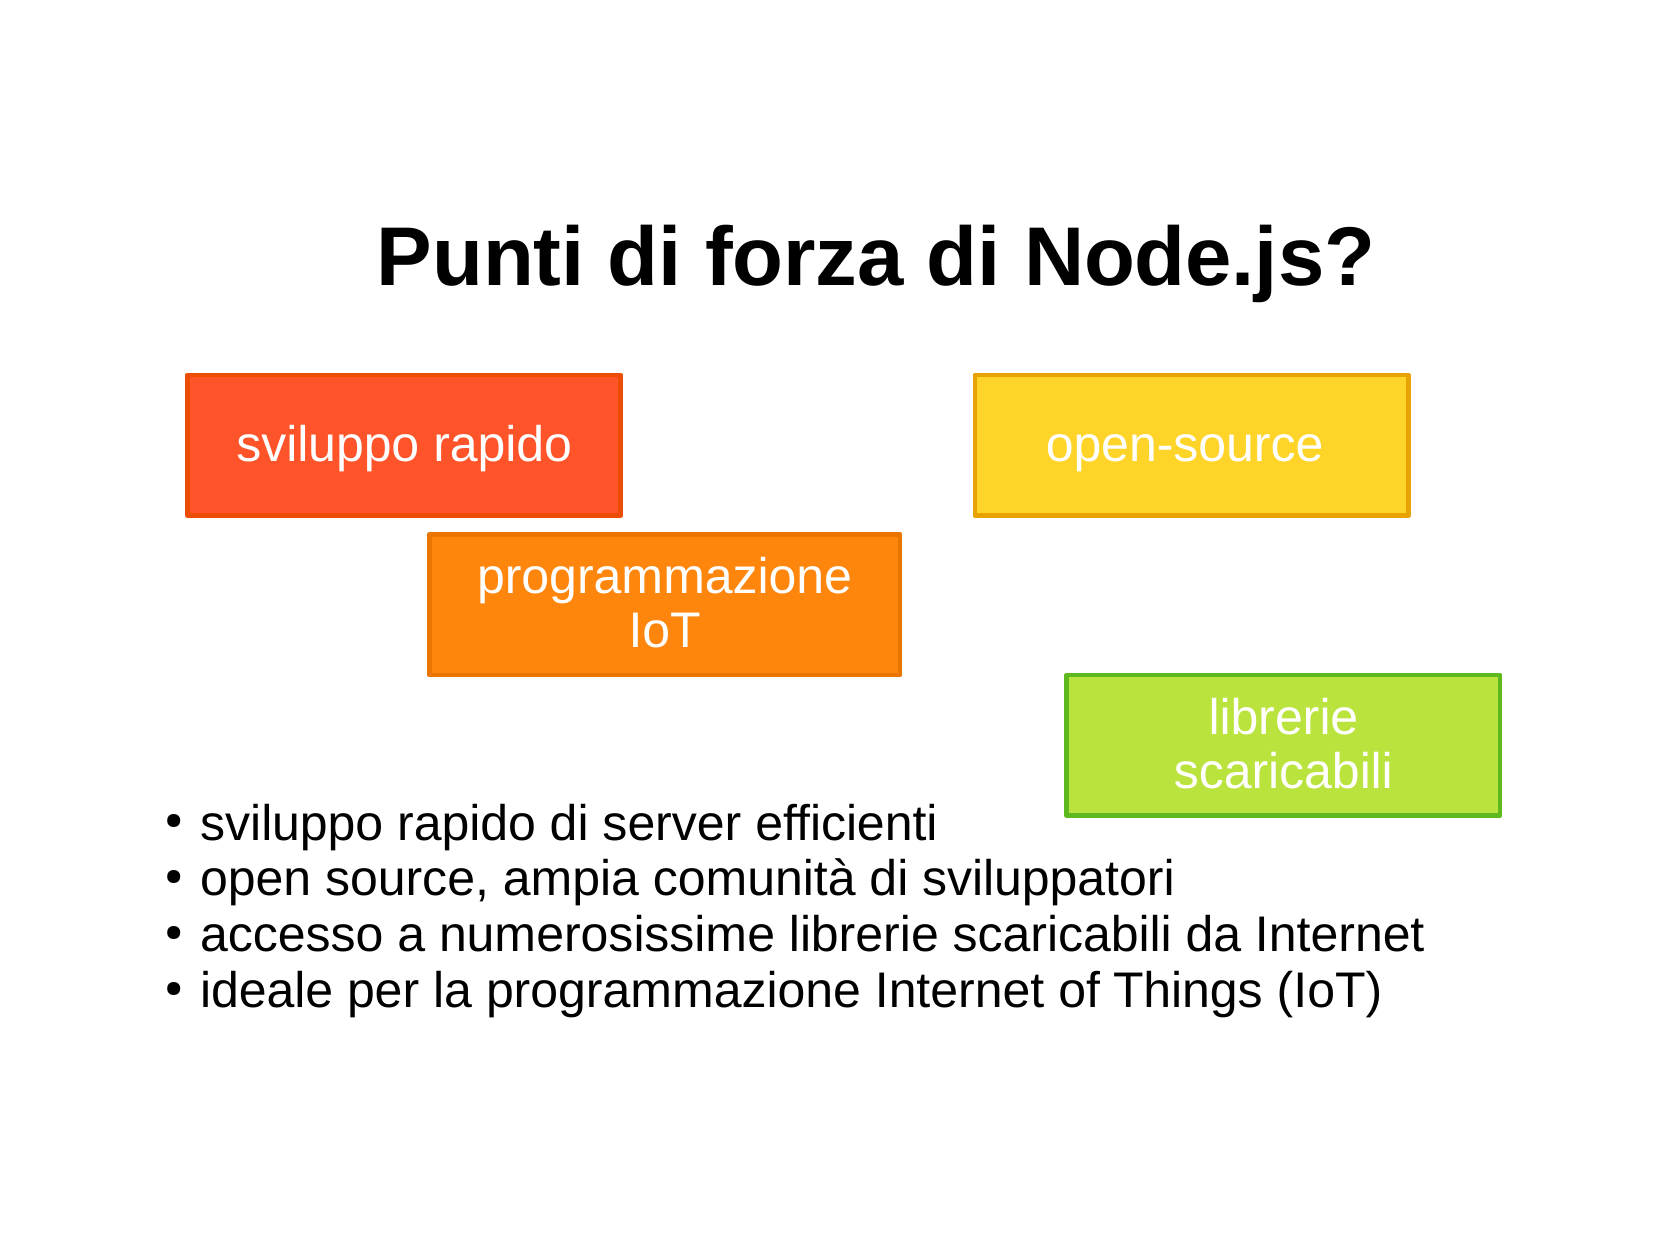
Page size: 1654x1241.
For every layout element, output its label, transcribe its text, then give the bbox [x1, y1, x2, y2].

text_box open-source [974, 374, 1409, 516]
text_box sviluppo rapido [187, 374, 621, 516]
text_box Punti di forza di Node.js? [188, 208, 1565, 302]
text_box sviluppo rapido di server efficienti open source, ampia comunità di sviluppatori accesso a numerosissime librerie scaricabili da Internet ideale per la programmazione Internet of Things (IoT) [150, 787, 1606, 1082]
text_box librerie scaricabili [1066, 674, 1500, 816]
text_box programmazione IoT [429, 534, 901, 675]
